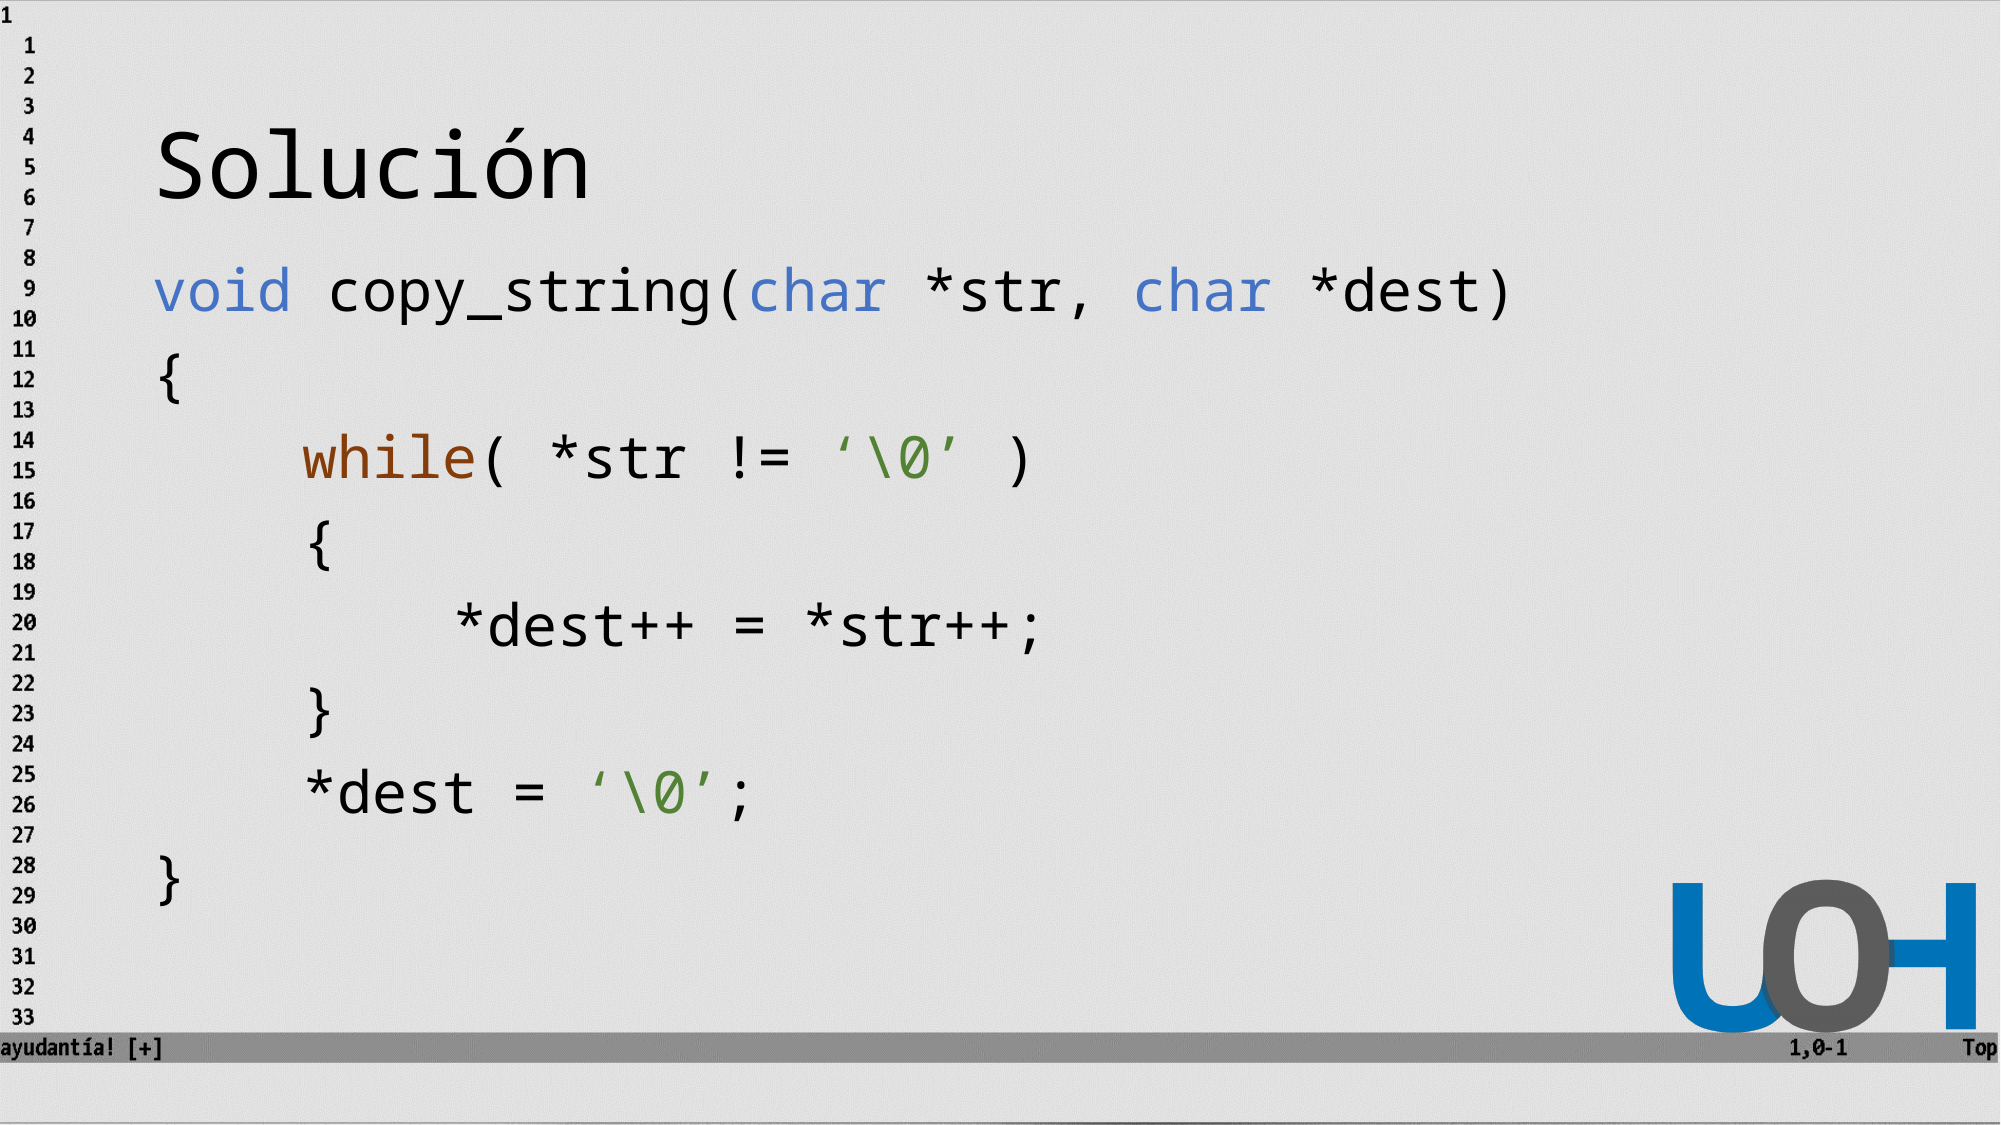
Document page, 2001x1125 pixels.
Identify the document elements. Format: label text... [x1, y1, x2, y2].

picture [0, 0, 2001, 1125]
text_box void copy_string(char *str, char *dest) { while( *str != ‘\0’ ) { *dest++ = *str++; } *dest = ‘\0’; } [137, 253, 1863, 981]
title Solución [137, 59, 1863, 253]
